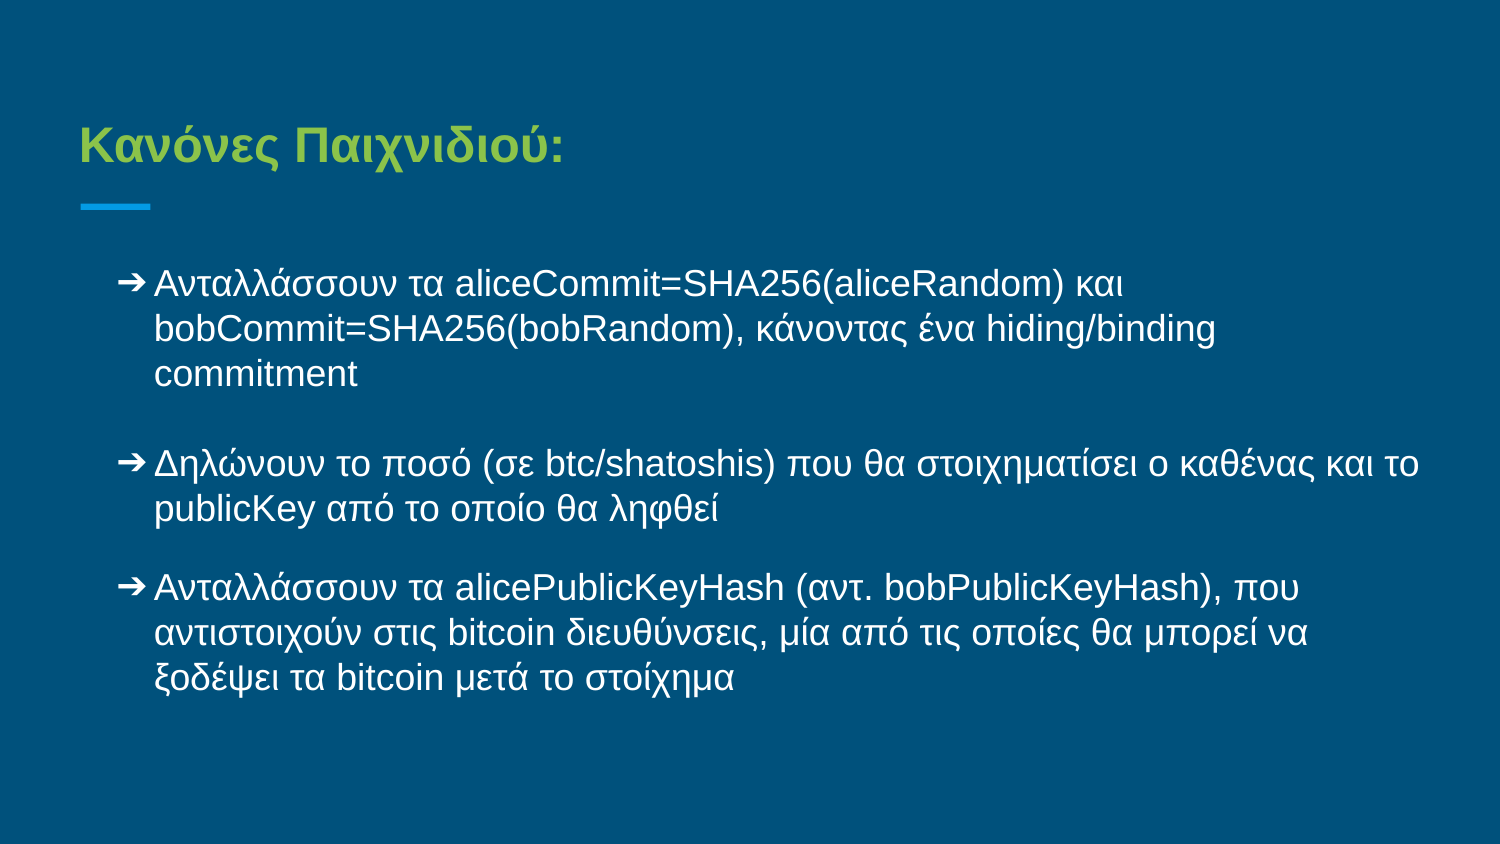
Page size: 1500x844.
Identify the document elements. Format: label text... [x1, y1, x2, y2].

list Ανταλλάσσουν τα aliceCommit=SHA256(aliceRandom) και bobCommit=SHA256(bobRandom), κάνοντας ένα hiding/binding commitment Δηλώνουν το ποσό (σε btc/shatoshis) που θα στοιχηματίσει ο καθένας και το publicKey από το οποίο θα ληφθεί Ανταλλάσσουν τα alicePublicKeyHash (αντ. bobPublicKeyHash), που αντιστοιχούν στις bitcoin διευθύνσεις, μία από τις οποίες θα μπορεί να ξοδέψει τα bitcoin μετά το στοίχημα [63, 244, 1437, 750]
title Κανόνες Παιχνιδιού: [63, 75, 1437, 188]
